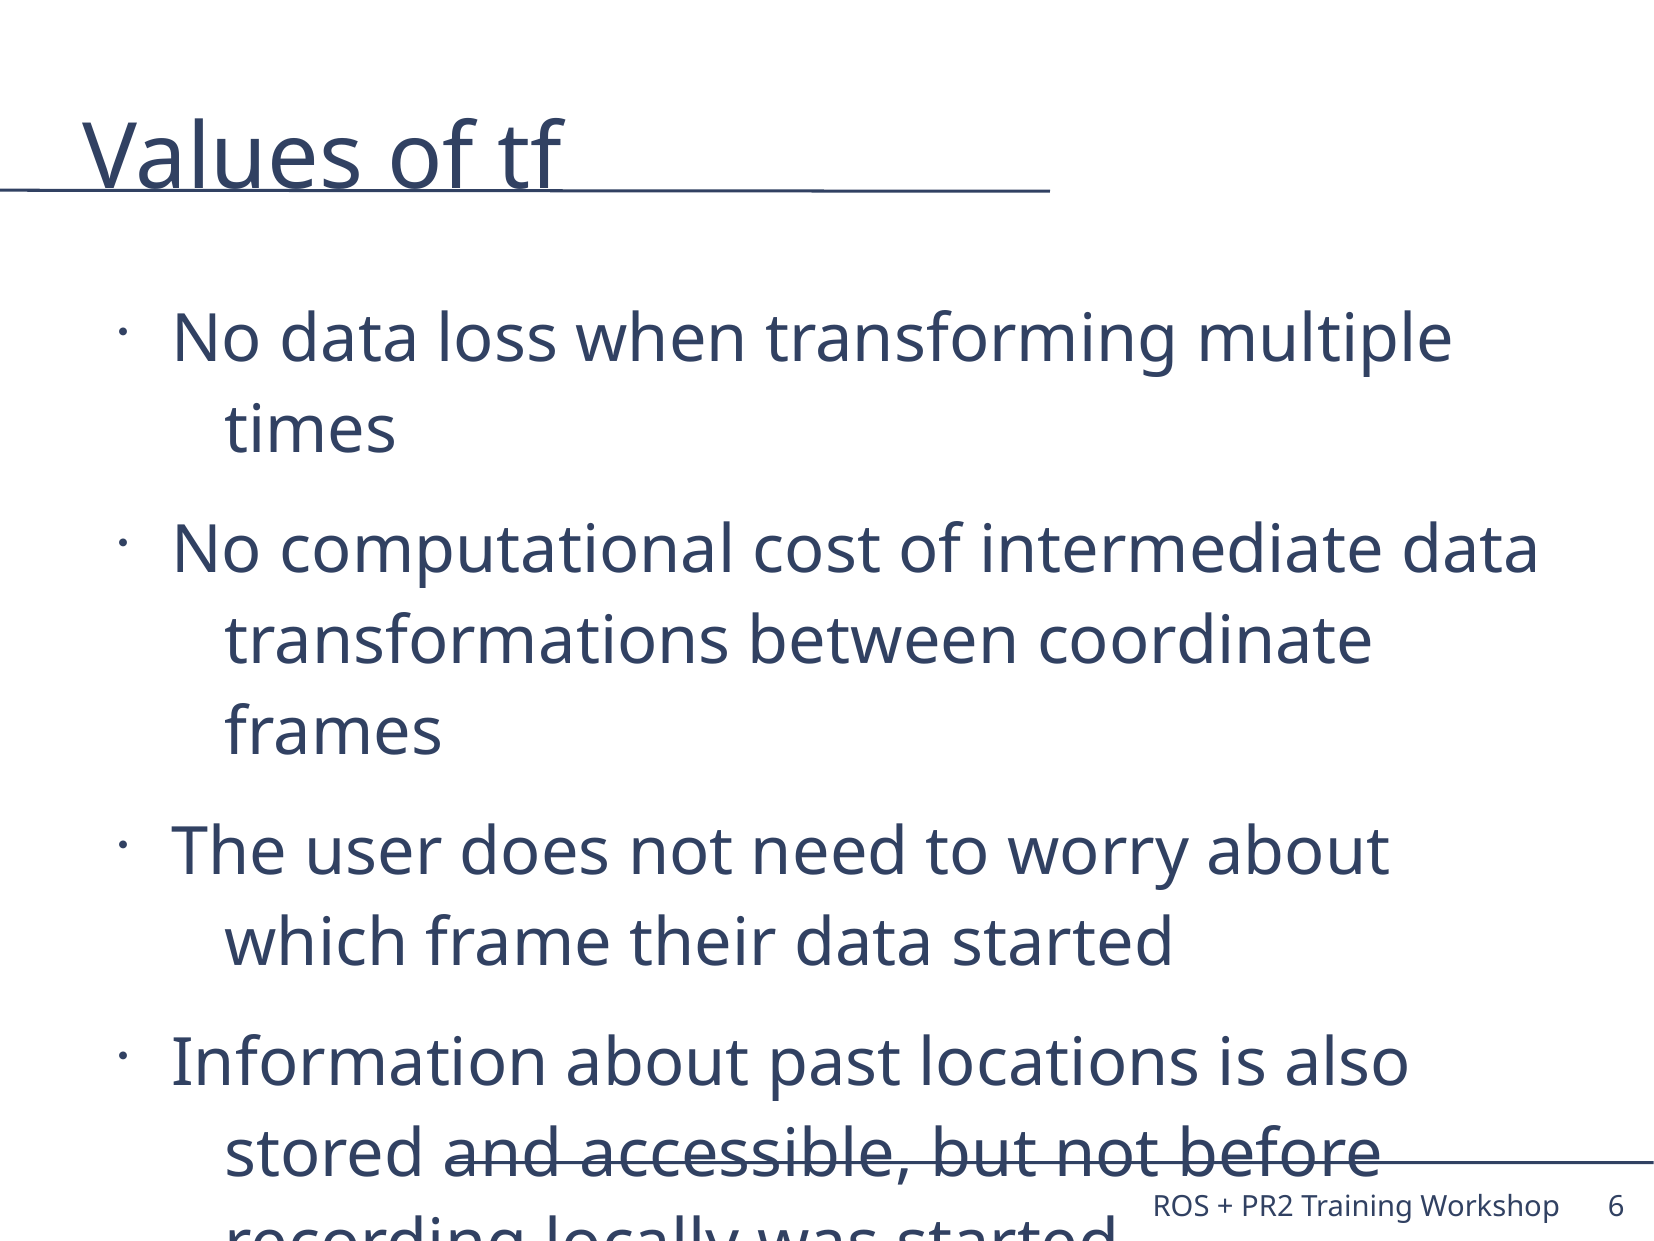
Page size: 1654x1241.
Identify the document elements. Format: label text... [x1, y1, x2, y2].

list No data loss when transforming multiple times No computational cost of intermediate data transformations between coordinate frames The user does not need to worry about which frame their data started Information about past locations is also stored and accessible, but not before recording locally was started [82, 290, 1571, 1109]
title Values of tf [82, 49, 1571, 257]
